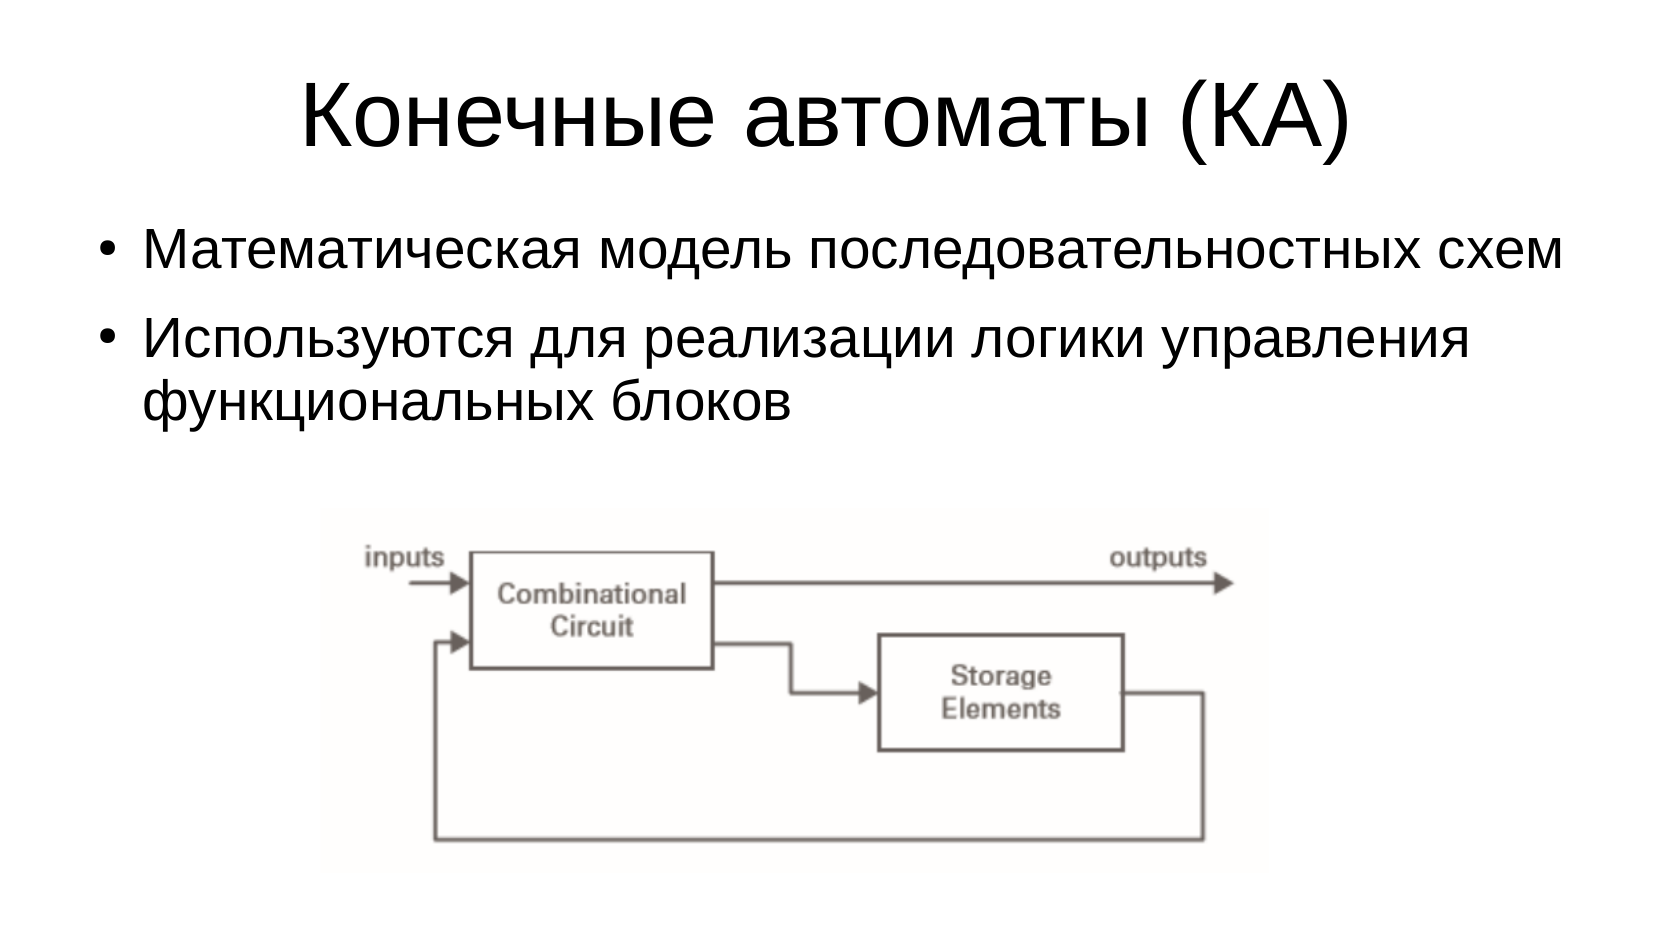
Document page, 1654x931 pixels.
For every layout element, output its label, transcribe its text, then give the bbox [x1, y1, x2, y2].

picture [308, 508, 1354, 873]
list Математическая модель последовательностных схем Используются для реализации логики управления функциональных блоков [82, 217, 1571, 496]
title Конечные автоматы (КА) [82, 37, 1571, 193]
